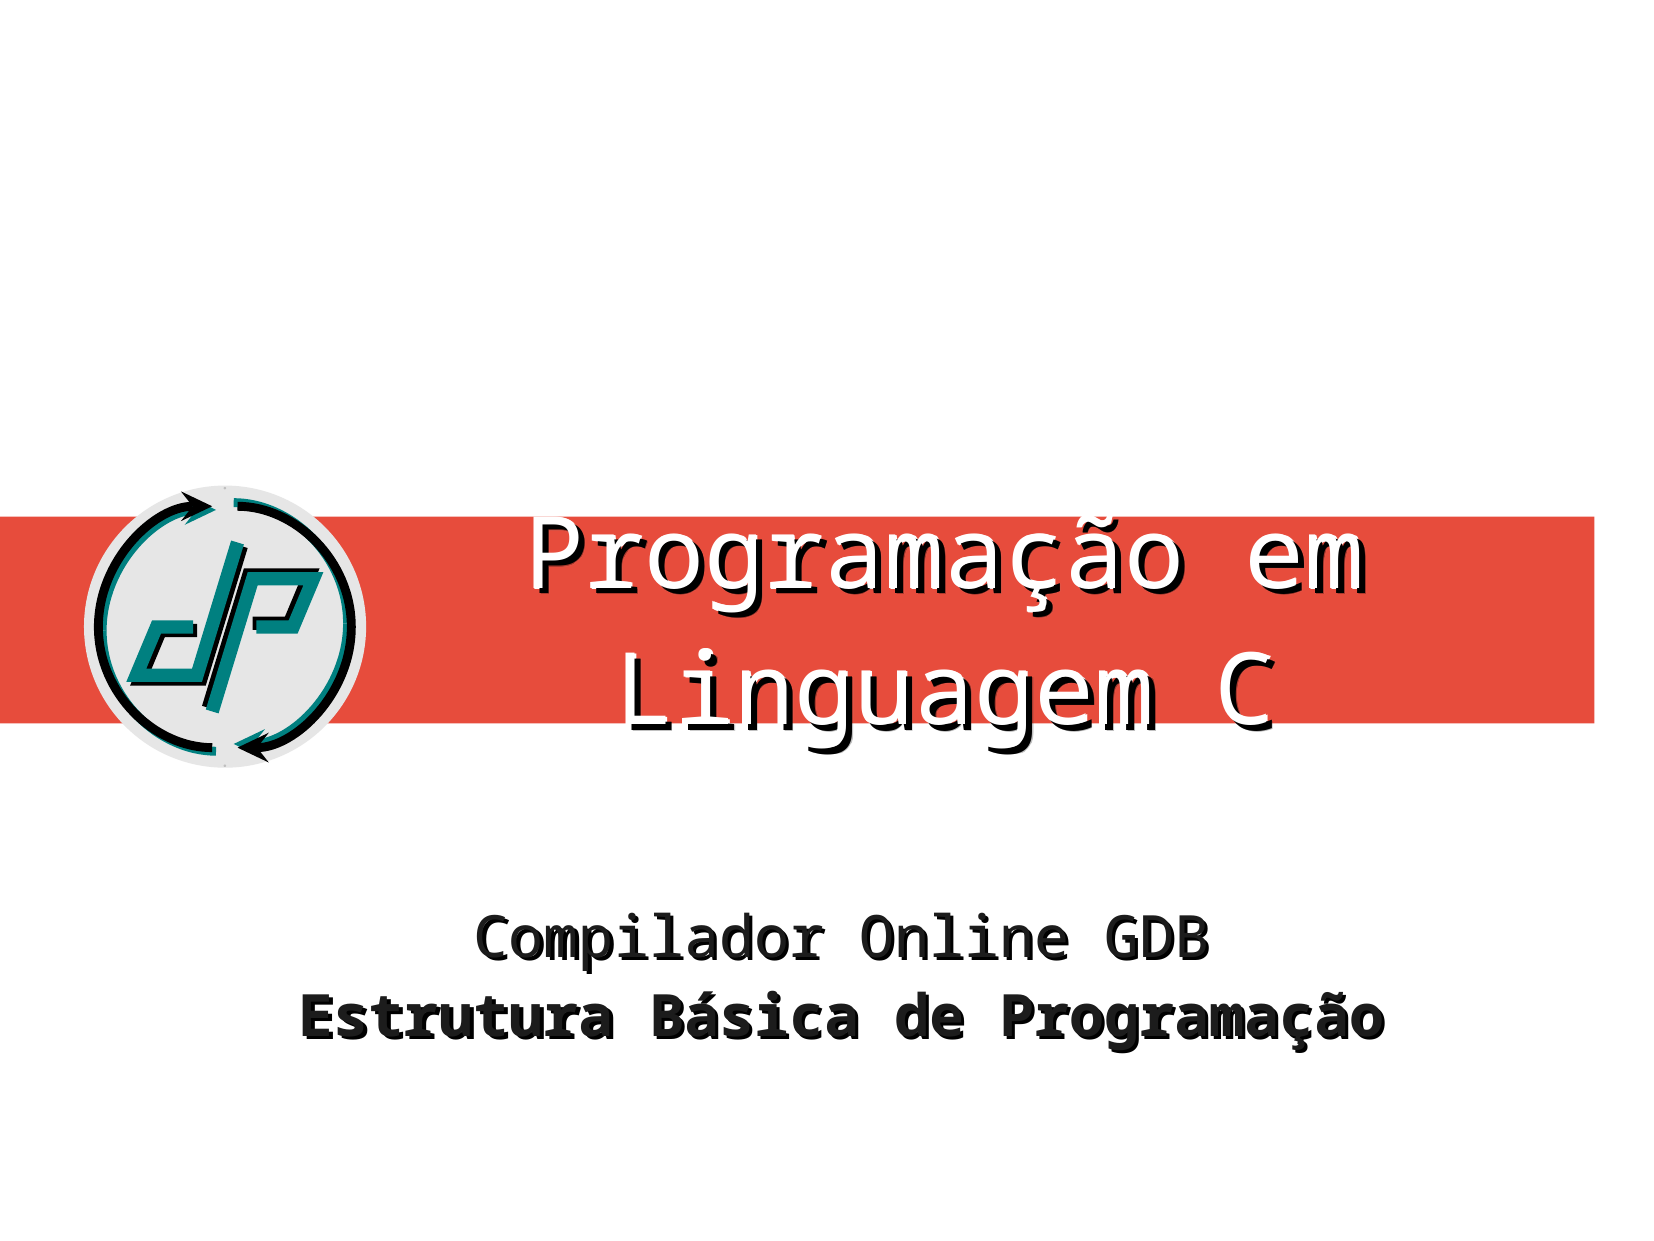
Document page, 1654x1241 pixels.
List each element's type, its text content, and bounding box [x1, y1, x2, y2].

subtitle Compilador Online GDB Estrutura Básica de Programação [88, 767, 1595, 1182]
title Programação em Linguagem C [177, 481, 1654, 629]
picture [83, 485, 367, 768]
